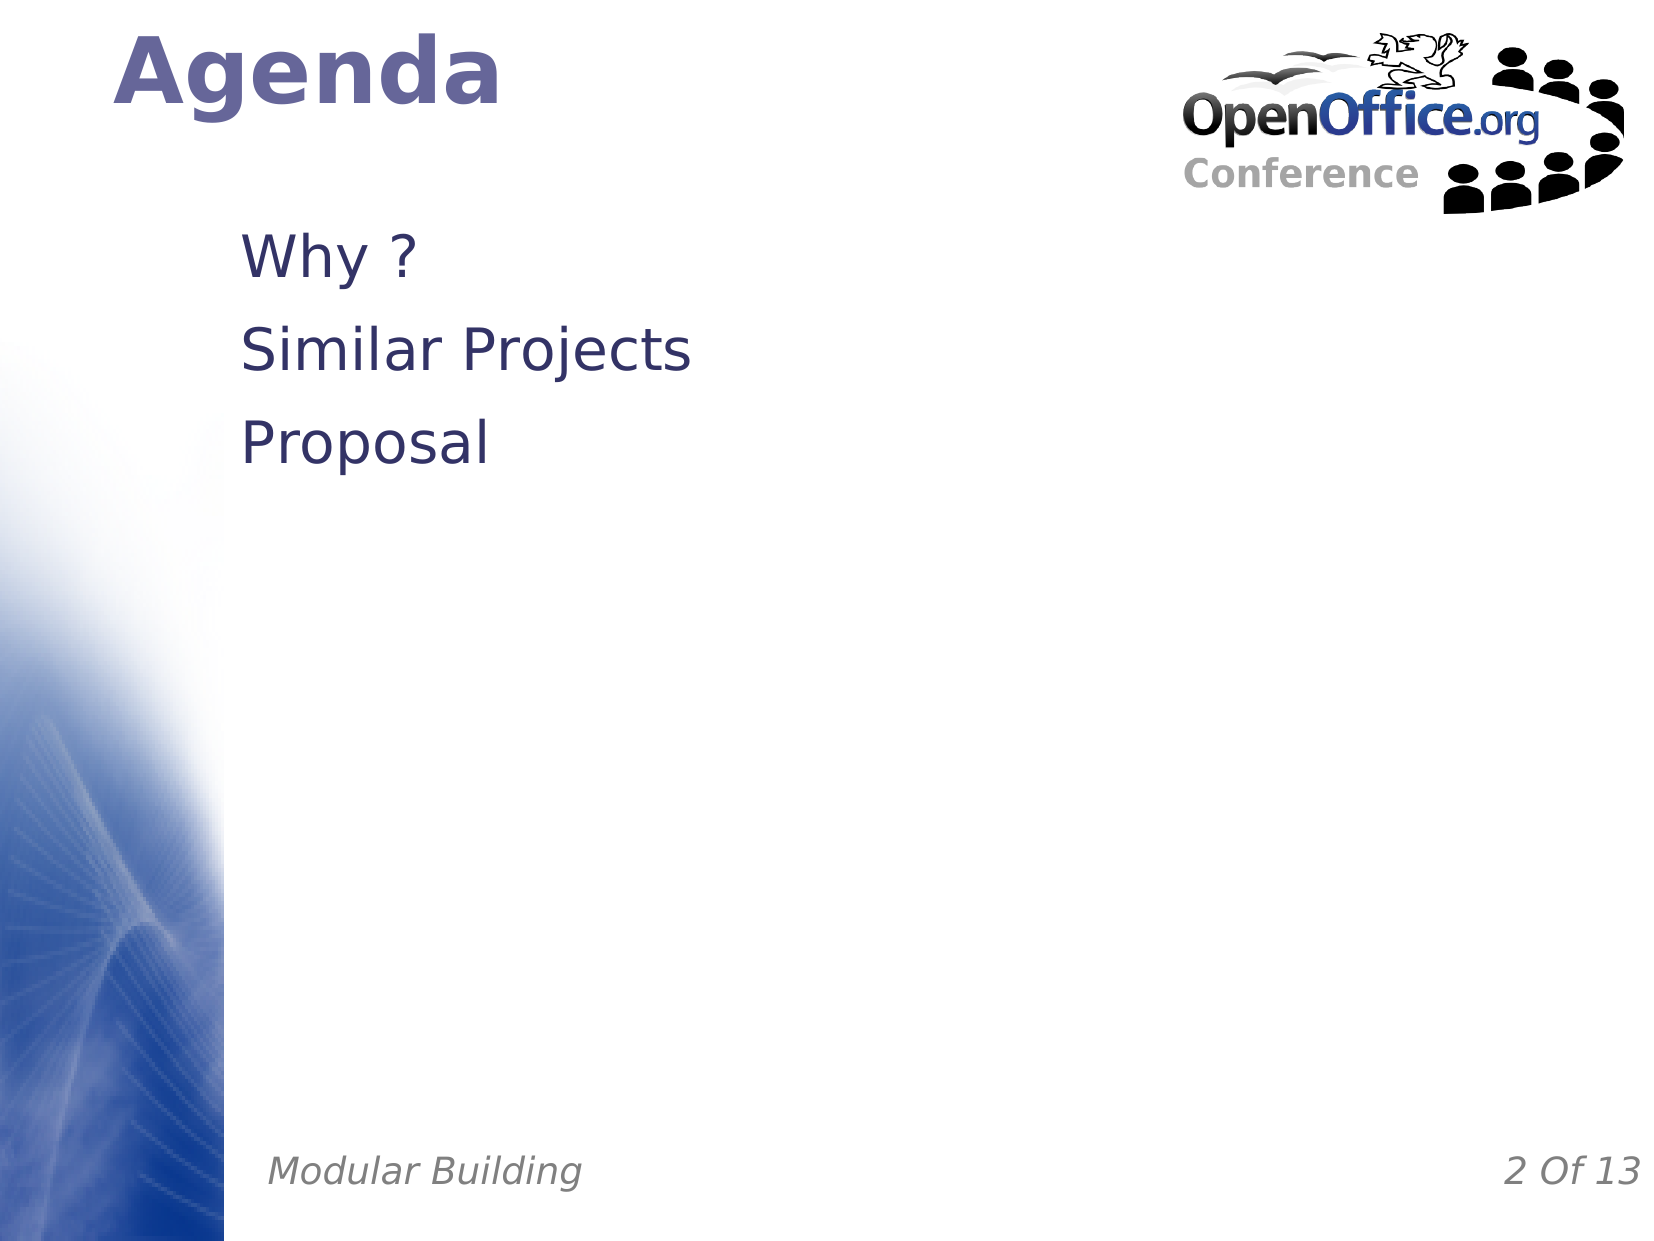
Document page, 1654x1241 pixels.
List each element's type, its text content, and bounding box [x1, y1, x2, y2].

list Why ? Similar Projects Proposal [223, 223, 1619, 1133]
title Agenda [24, 15, 987, 129]
picture [0, 0, 224, 1241]
picture [1183, 33, 1624, 214]
